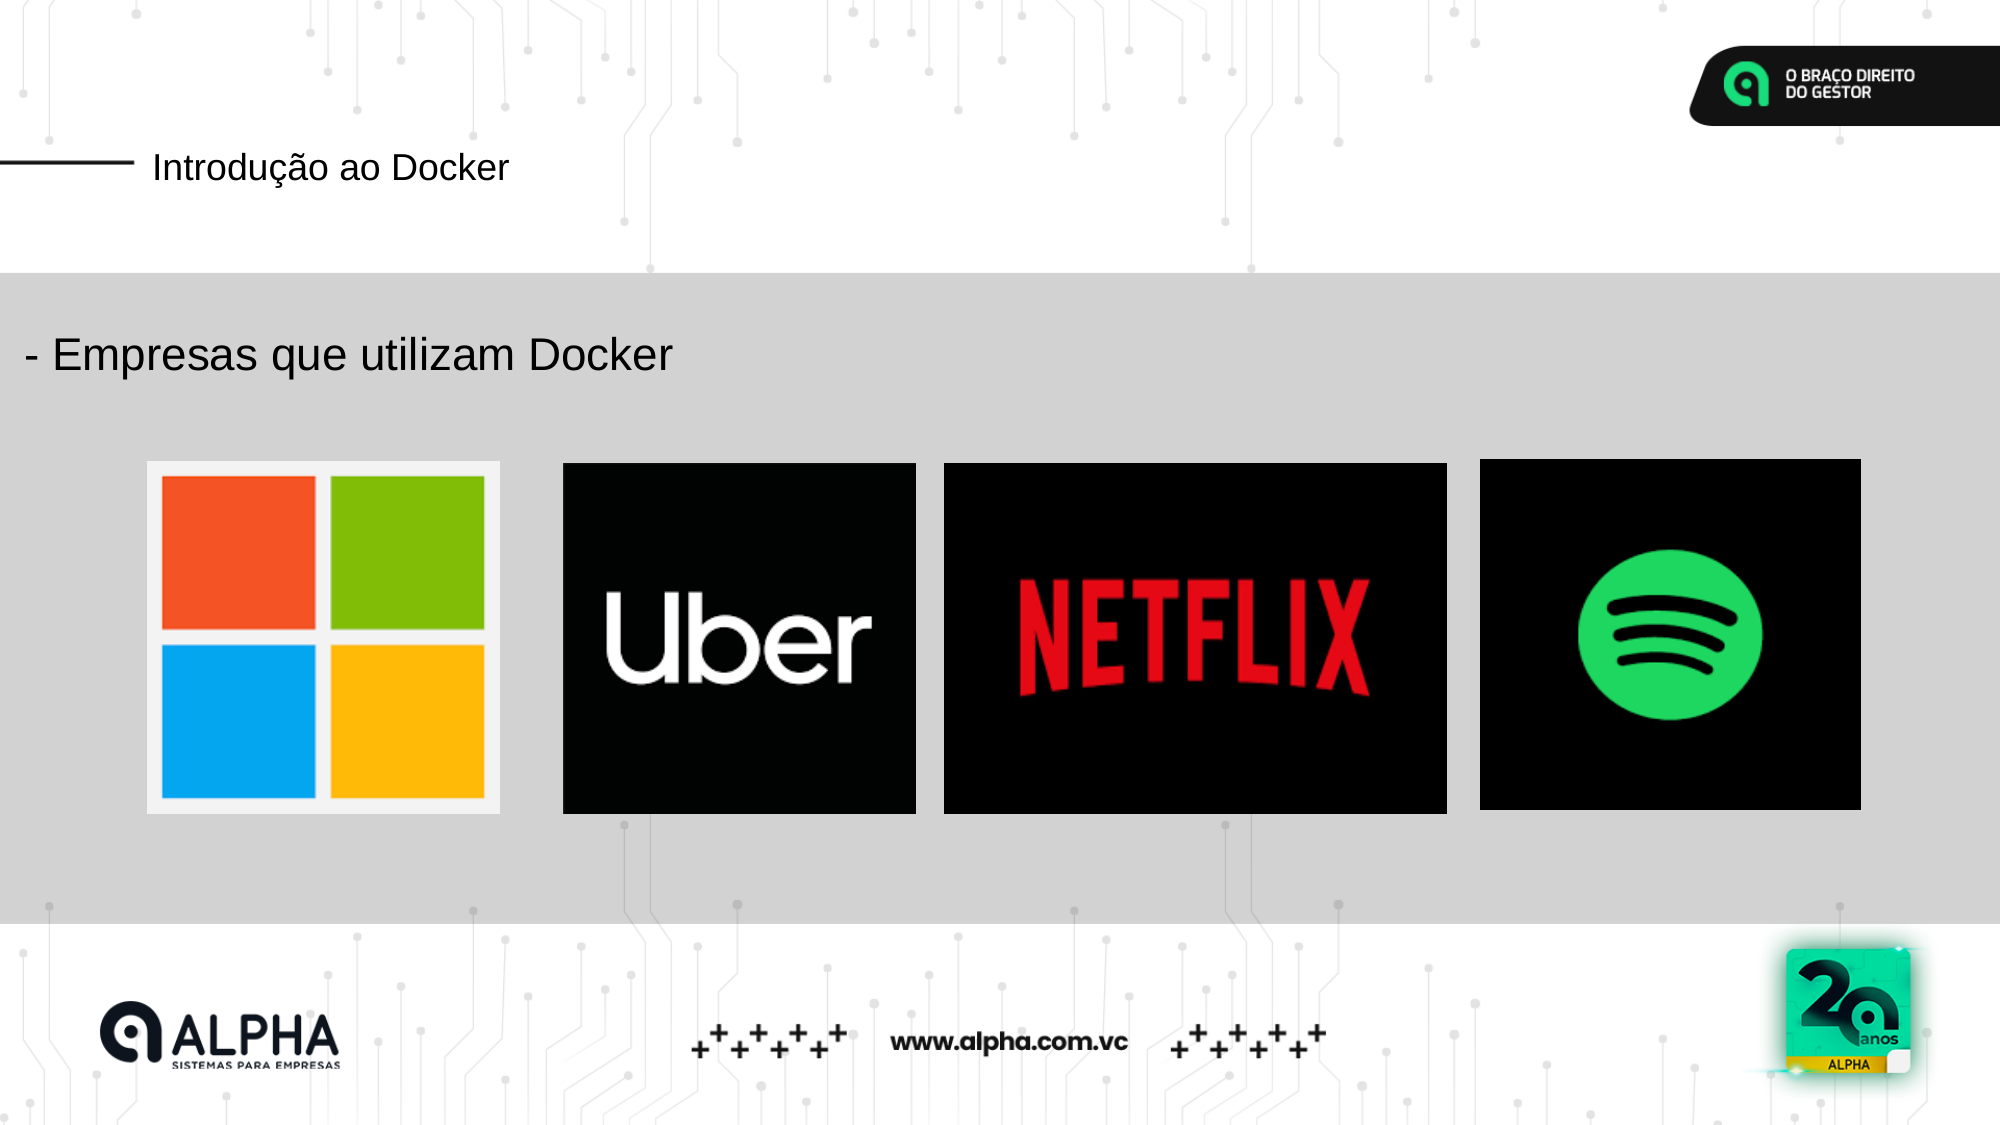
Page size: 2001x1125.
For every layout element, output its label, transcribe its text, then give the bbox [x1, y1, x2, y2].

picture [0, 0, 2000, 1125]
text_box Introdução ao Docker [137, 59, 1862, 277]
text_box - Empresas que utilizam Docker [9, 317, 1979, 891]
